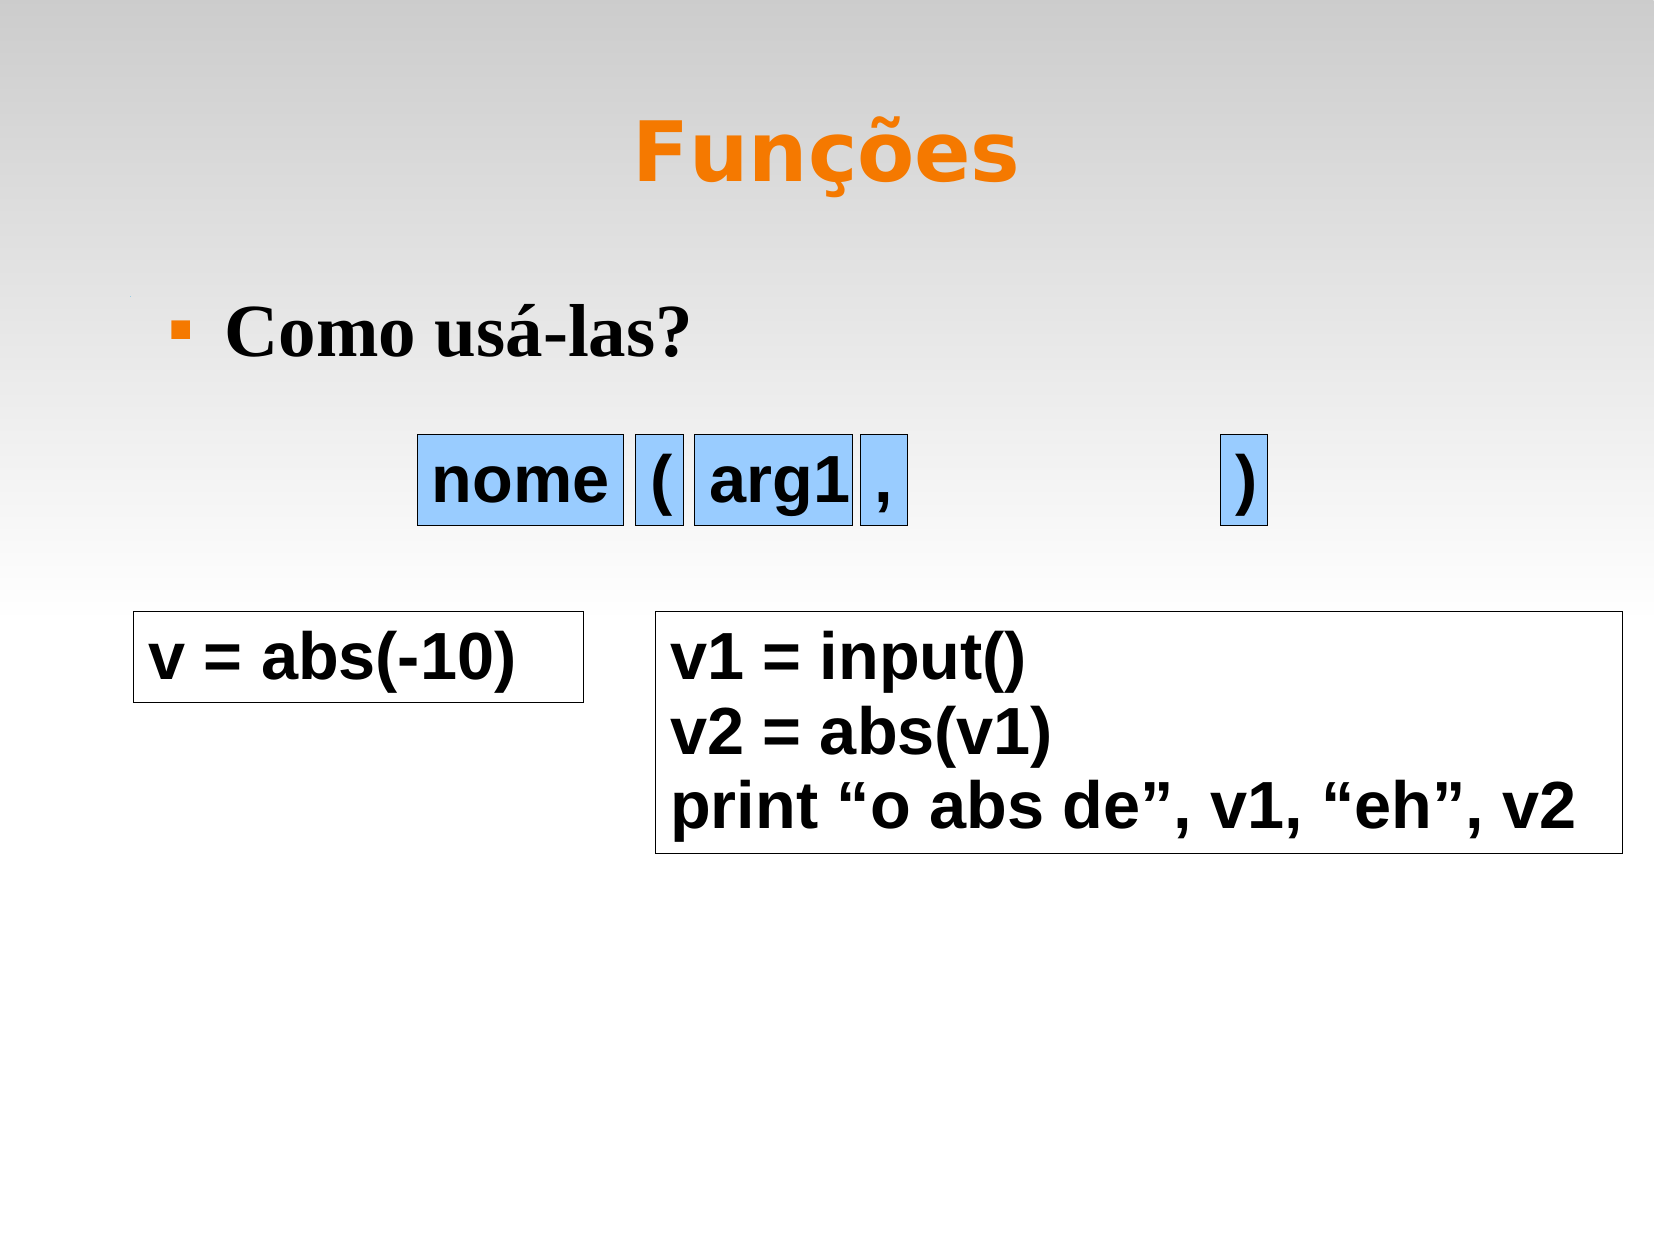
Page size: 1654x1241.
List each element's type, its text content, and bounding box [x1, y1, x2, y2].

text_box v = abs(-10) [133, 611, 584, 703]
text_box nome [417, 434, 624, 526]
list Como usá-las? [82, 290, 1571, 1109]
text_box ( [635, 434, 684, 526]
text_box arg1 [694, 434, 853, 526]
text_box , [860, 434, 908, 526]
text_box v1 = input() v2 = abs(v1) print “o abs de”, v1, “eh”, v2 [655, 611, 1623, 854]
text_box ) [1220, 434, 1268, 526]
title Funções [82, 49, 1571, 257]
